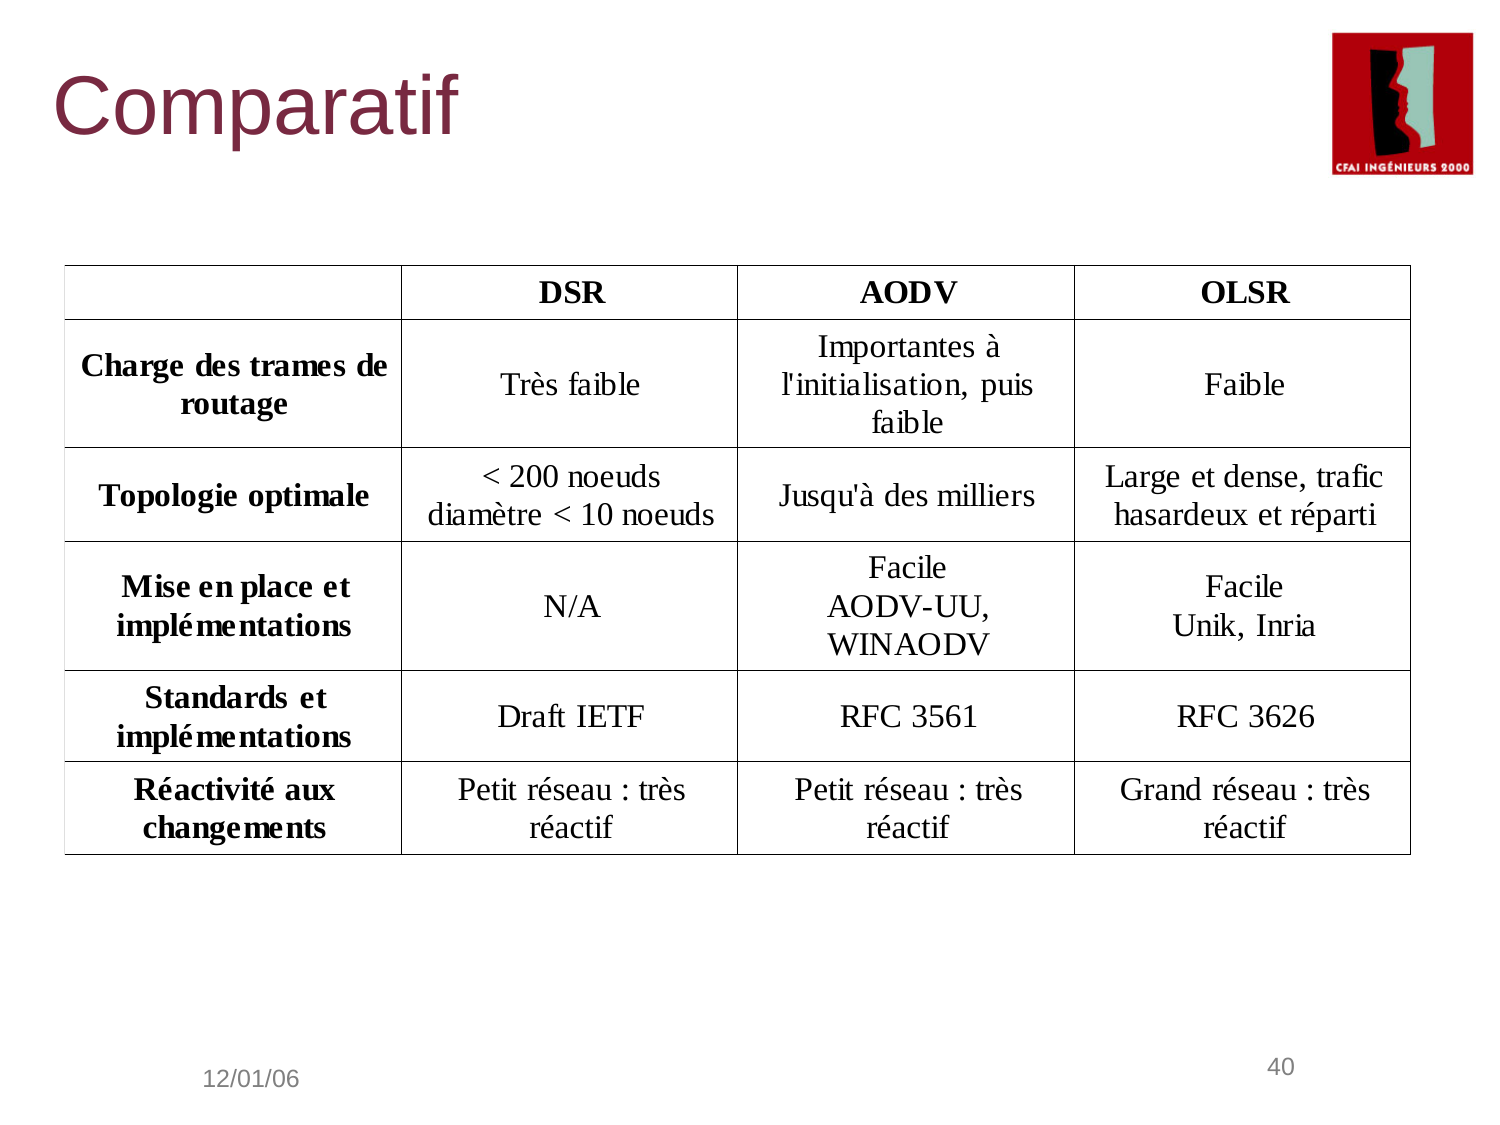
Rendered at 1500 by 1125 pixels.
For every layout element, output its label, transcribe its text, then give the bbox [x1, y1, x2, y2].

picture [1328, 29, 1477, 178]
title Comparatif [37, 58, 1326, 167]
chart [64, 264, 1413, 1038]
